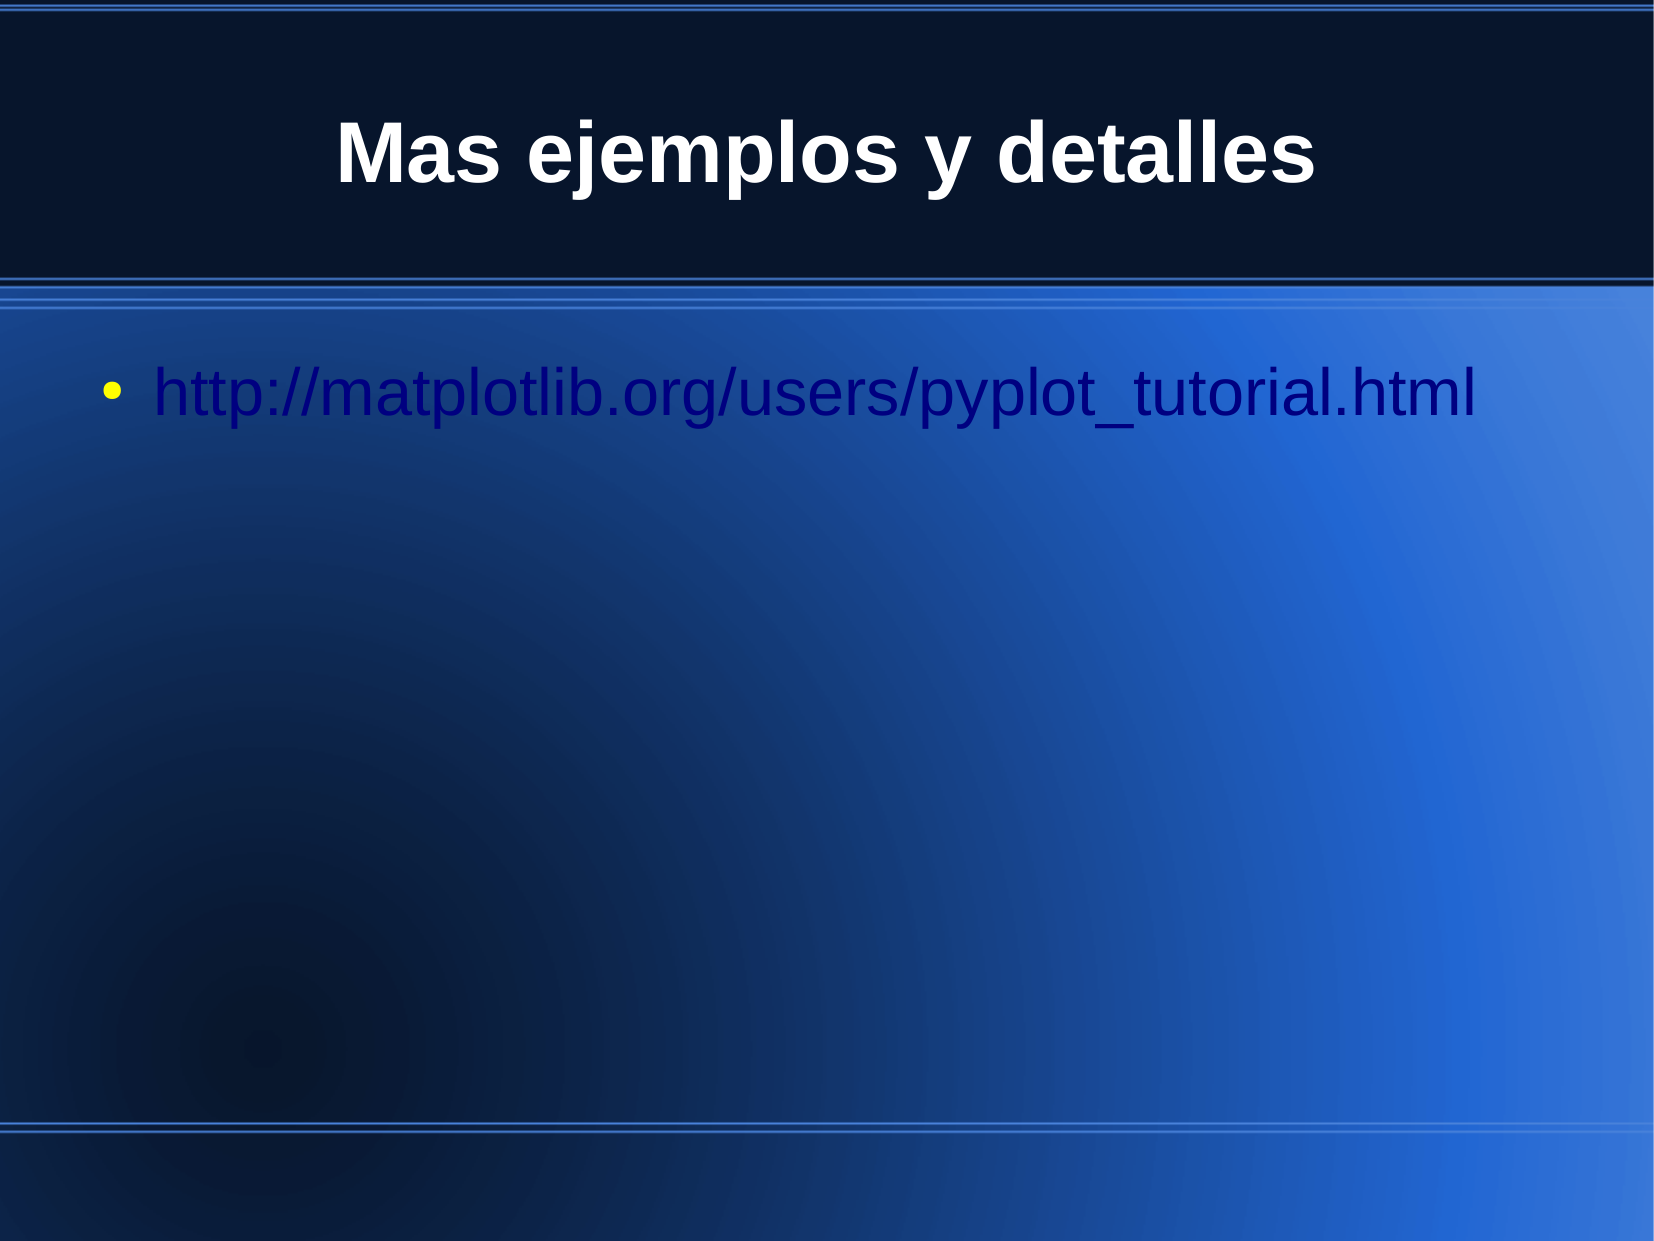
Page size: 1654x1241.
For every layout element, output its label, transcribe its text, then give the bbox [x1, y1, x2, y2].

list http://matplotlib.org/users/pyplot_tutorial.html [82, 355, 1571, 1075]
picture [0, 0, 1654, 1241]
title Mas ejemplos y detalles [82, 49, 1571, 257]
